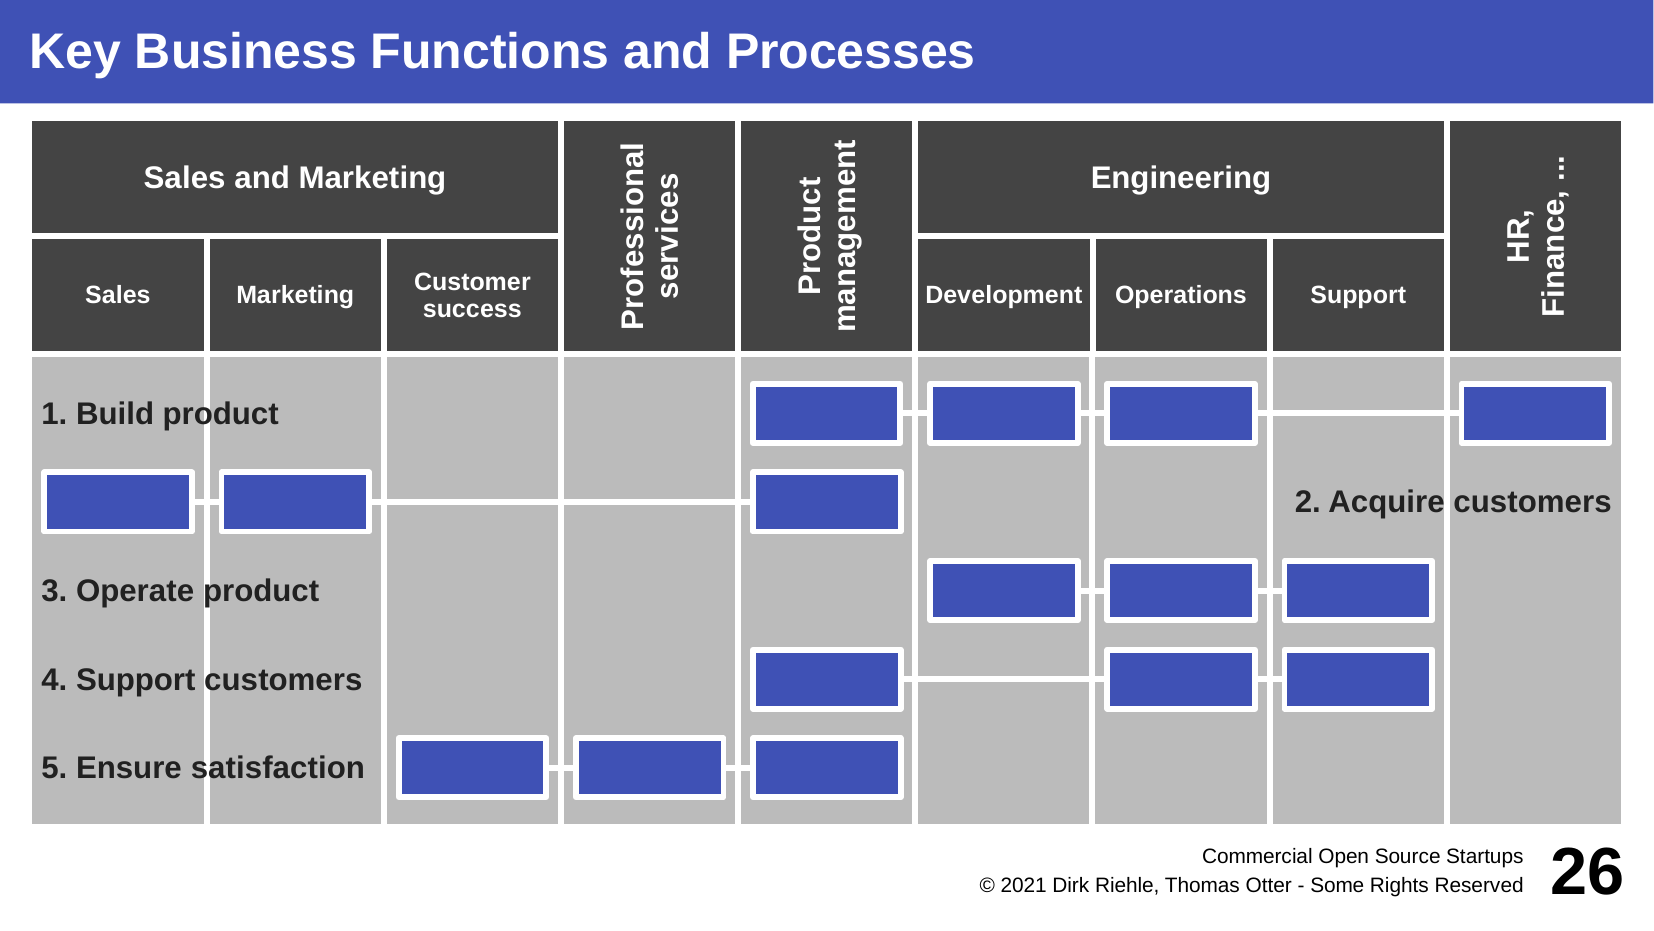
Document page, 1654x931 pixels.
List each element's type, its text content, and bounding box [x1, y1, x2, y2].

text_box Product management [738, 118, 916, 355]
text_box 3. Operate product [29, 561, 562, 621]
text_box [29, 355, 1624, 827]
text_box 4. Support customers [29, 649, 562, 709]
text_box 2. Acquire customers [1092, 472, 1625, 532]
text_box Marketing [206, 236, 383, 355]
text_box Sales and Marketing [29, 118, 561, 236]
text_box Development [916, 236, 1092, 355]
text_box Sales [29, 236, 206, 355]
text_box Engineering [916, 118, 1446, 236]
text_box 5. Ensure satisfaction [29, 738, 562, 798]
text_box Operations [1092, 236, 1270, 355]
text_box 1. Build product [29, 383, 562, 443]
title Key Business Functions and Processes [0, 0, 1654, 104]
text_box Support [1270, 236, 1446, 355]
text_box HR, Finance, ... [1446, 118, 1625, 355]
text_box Professional services [561, 118, 738, 355]
text_box Customer success [383, 236, 562, 355]
